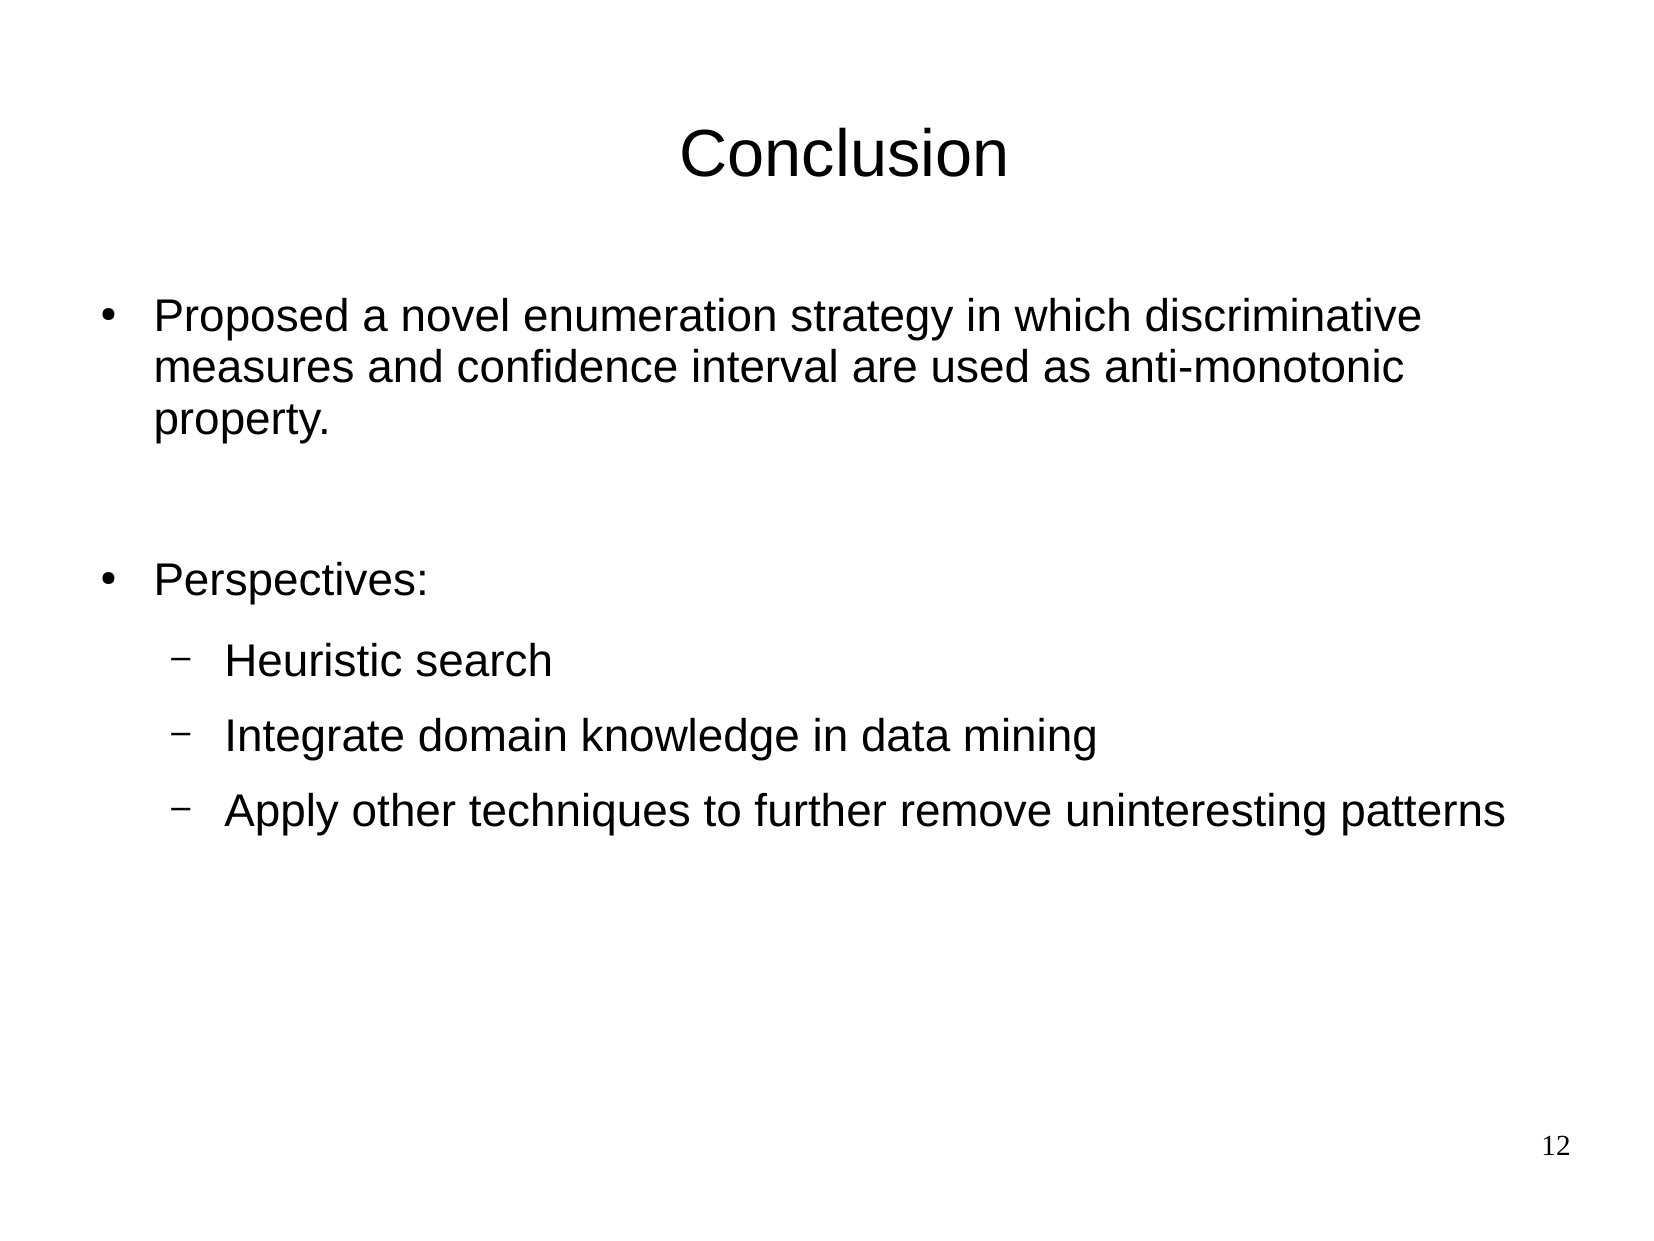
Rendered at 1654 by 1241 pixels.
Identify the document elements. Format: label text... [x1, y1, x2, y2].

title Conclusion [82, 49, 1571, 257]
list Proposed a novel enumeration strategy in which discriminative measures and confidence interval are used as anti-monotonic property. Perspectives: Heuristic search Integrate domain knowledge in data mining Apply other techniques to further remove uninteresting patterns [82, 290, 1576, 1126]
